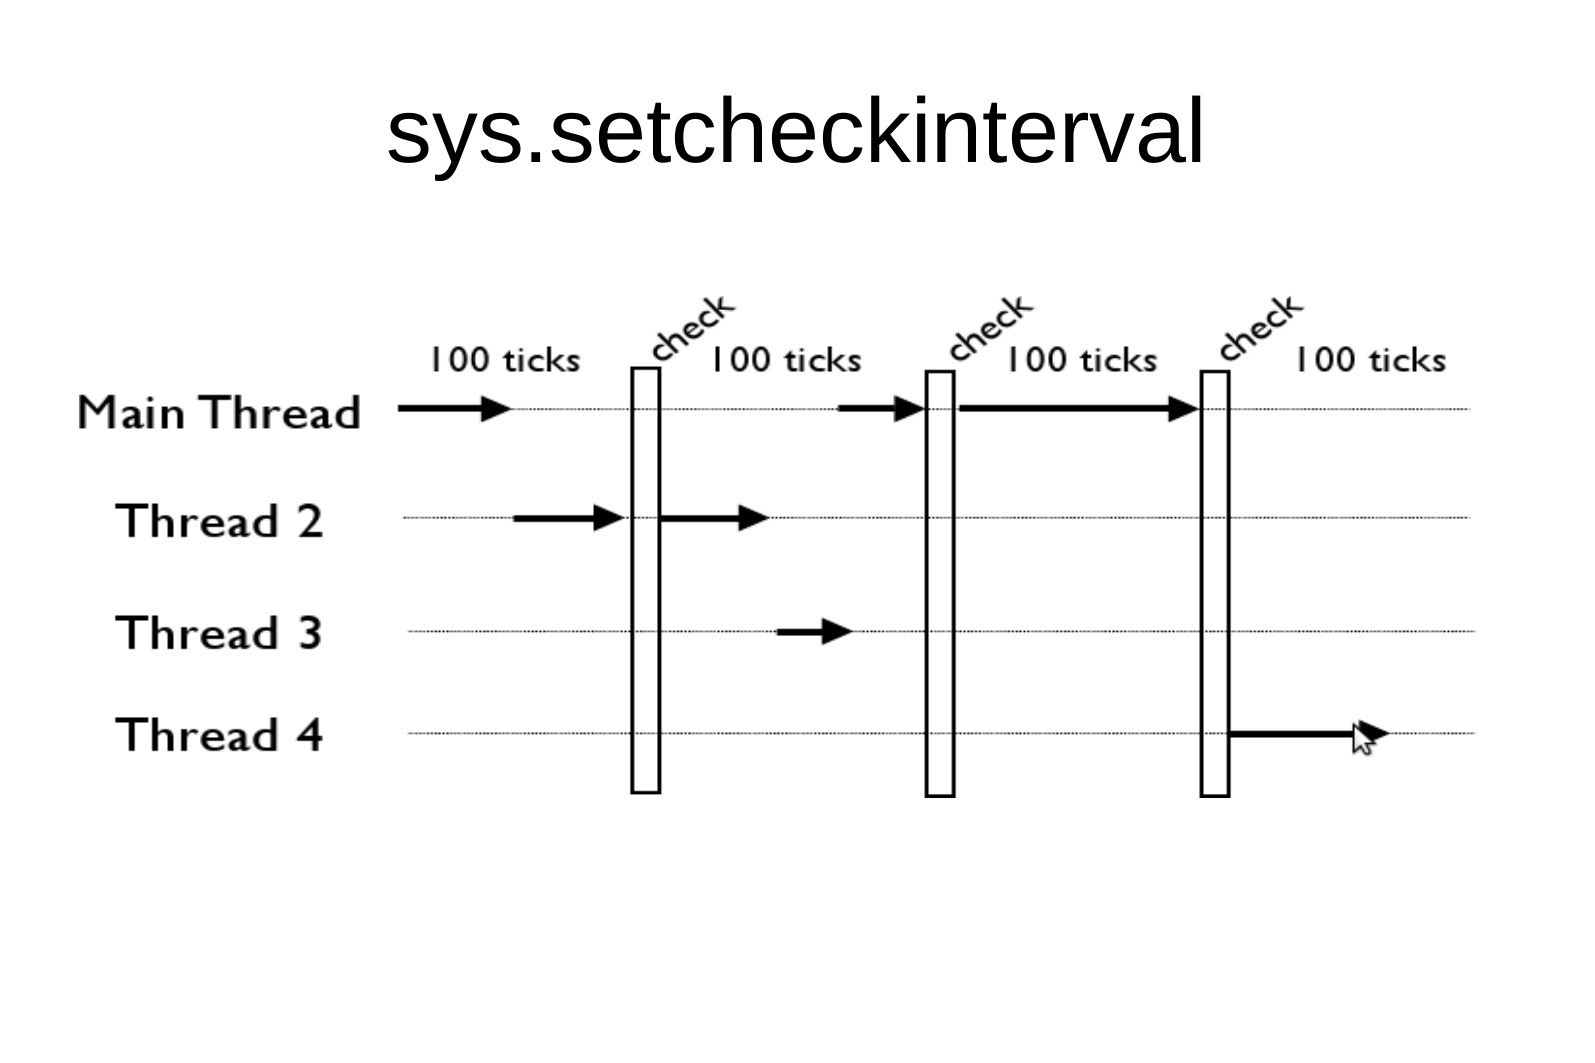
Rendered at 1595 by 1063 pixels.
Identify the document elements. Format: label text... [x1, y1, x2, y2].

title sys.setcheckinterval [79, 42, 1515, 220]
picture [79, 295, 1477, 798]
